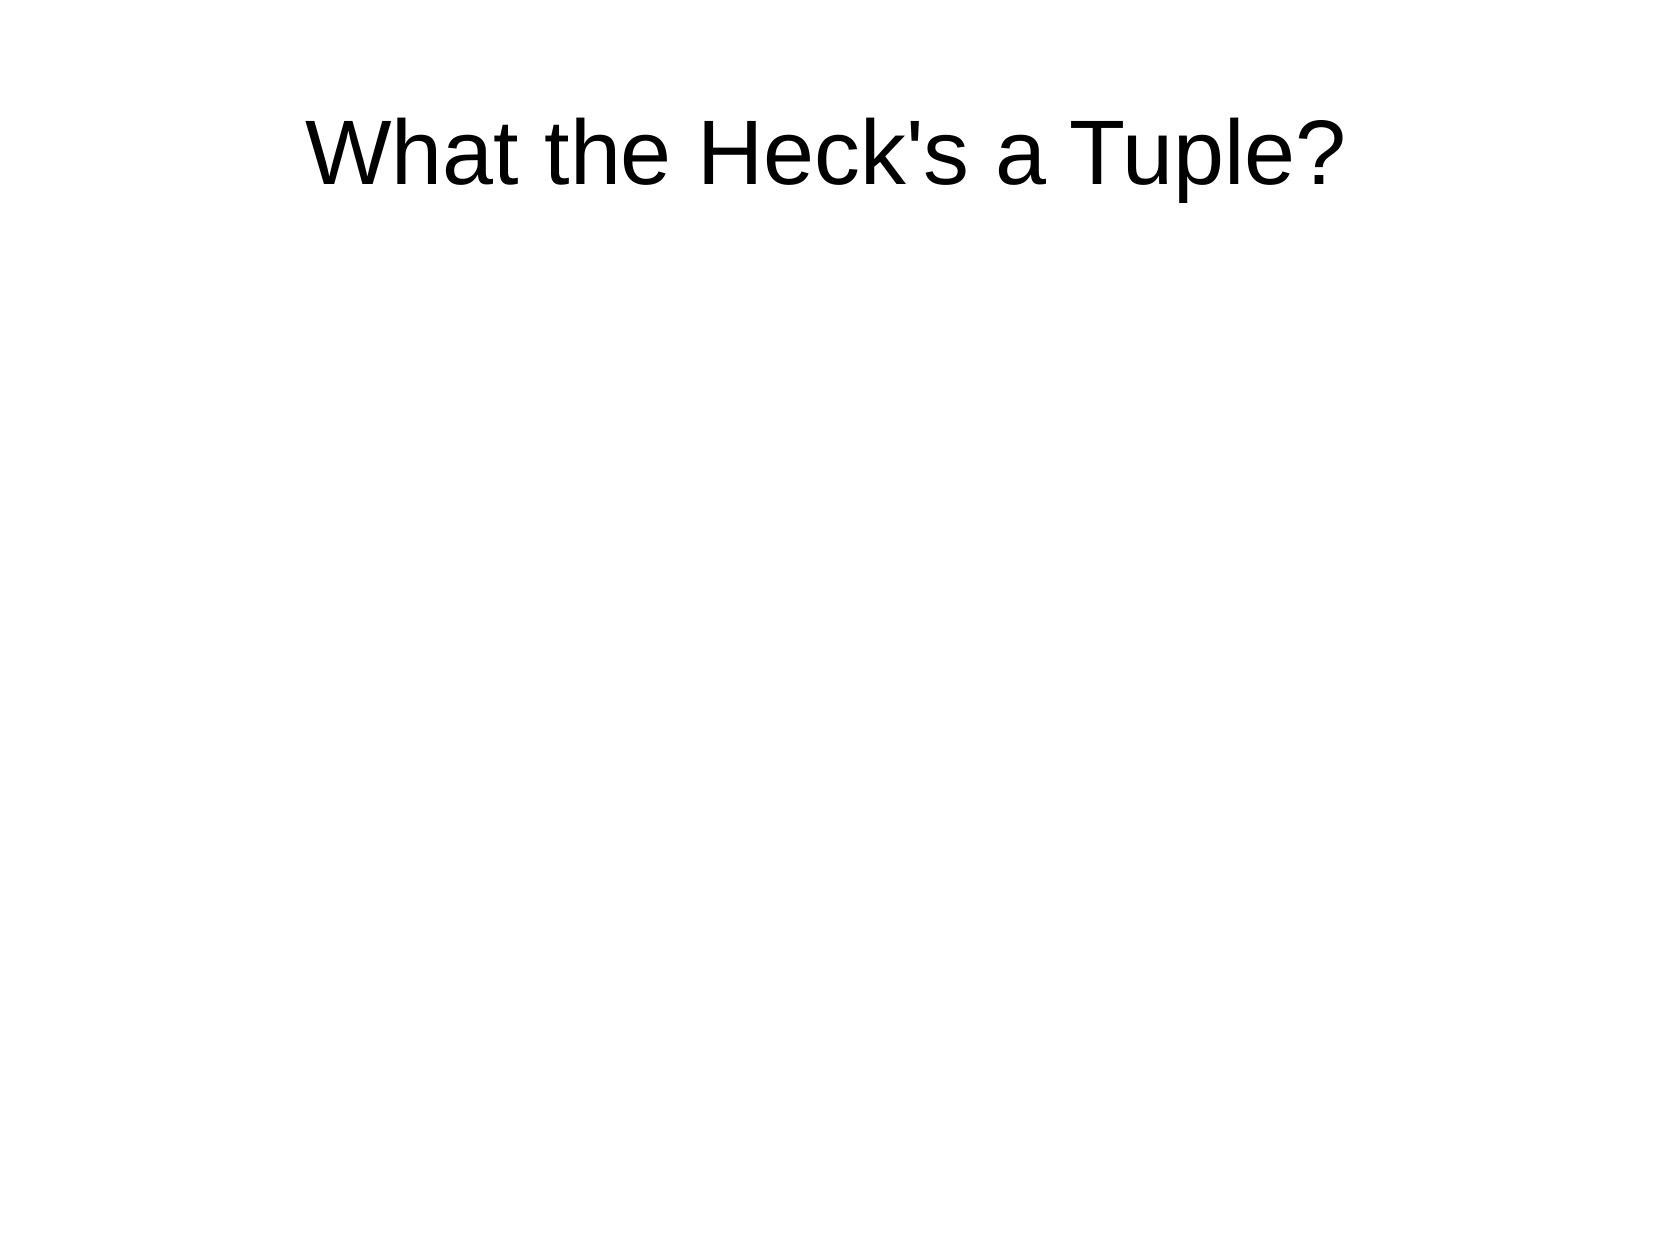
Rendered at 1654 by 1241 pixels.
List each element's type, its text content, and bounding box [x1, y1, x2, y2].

title What the Heck's a Tuple? [82, 49, 1571, 257]
